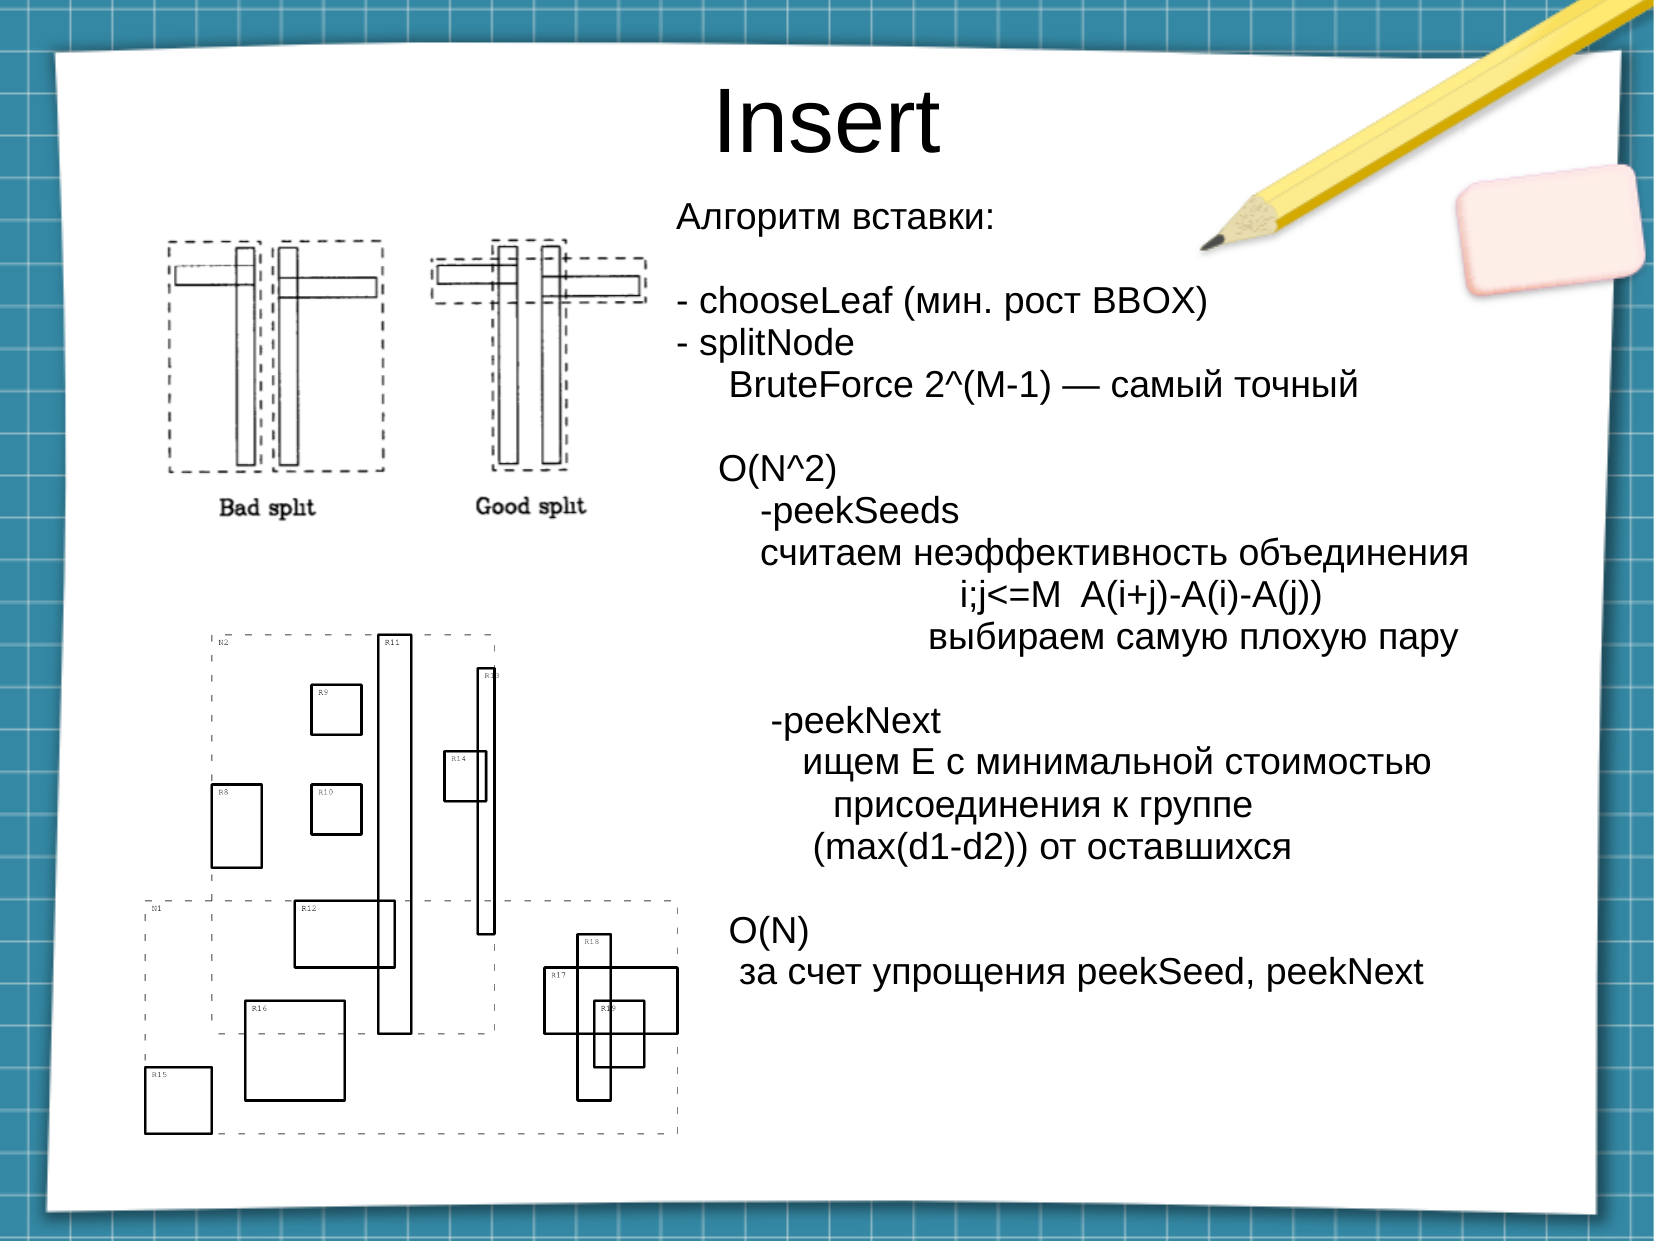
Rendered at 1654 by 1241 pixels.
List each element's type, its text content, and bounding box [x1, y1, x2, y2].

picture [0, 0, 1654, 1241]
text_box Алгоритм вставки: - chooseLeaf (мин. рост BBOX) - splitNode BruteForce 2^(M-1) — самый точный O(N^2) -peekSeeds считаем неэффективность объединения i;j<=M A(i+j)-A(i)-A(j)) выбираем самую плохую пару -peekNext ищем E с минимальной стоимостью присоединения к группе (max(d1-d2)) от оставшихся O(N) за счет упрощения peekSeed, peekNext [661, 187, 1489, 1043]
title Insert [82, 17, 1571, 225]
